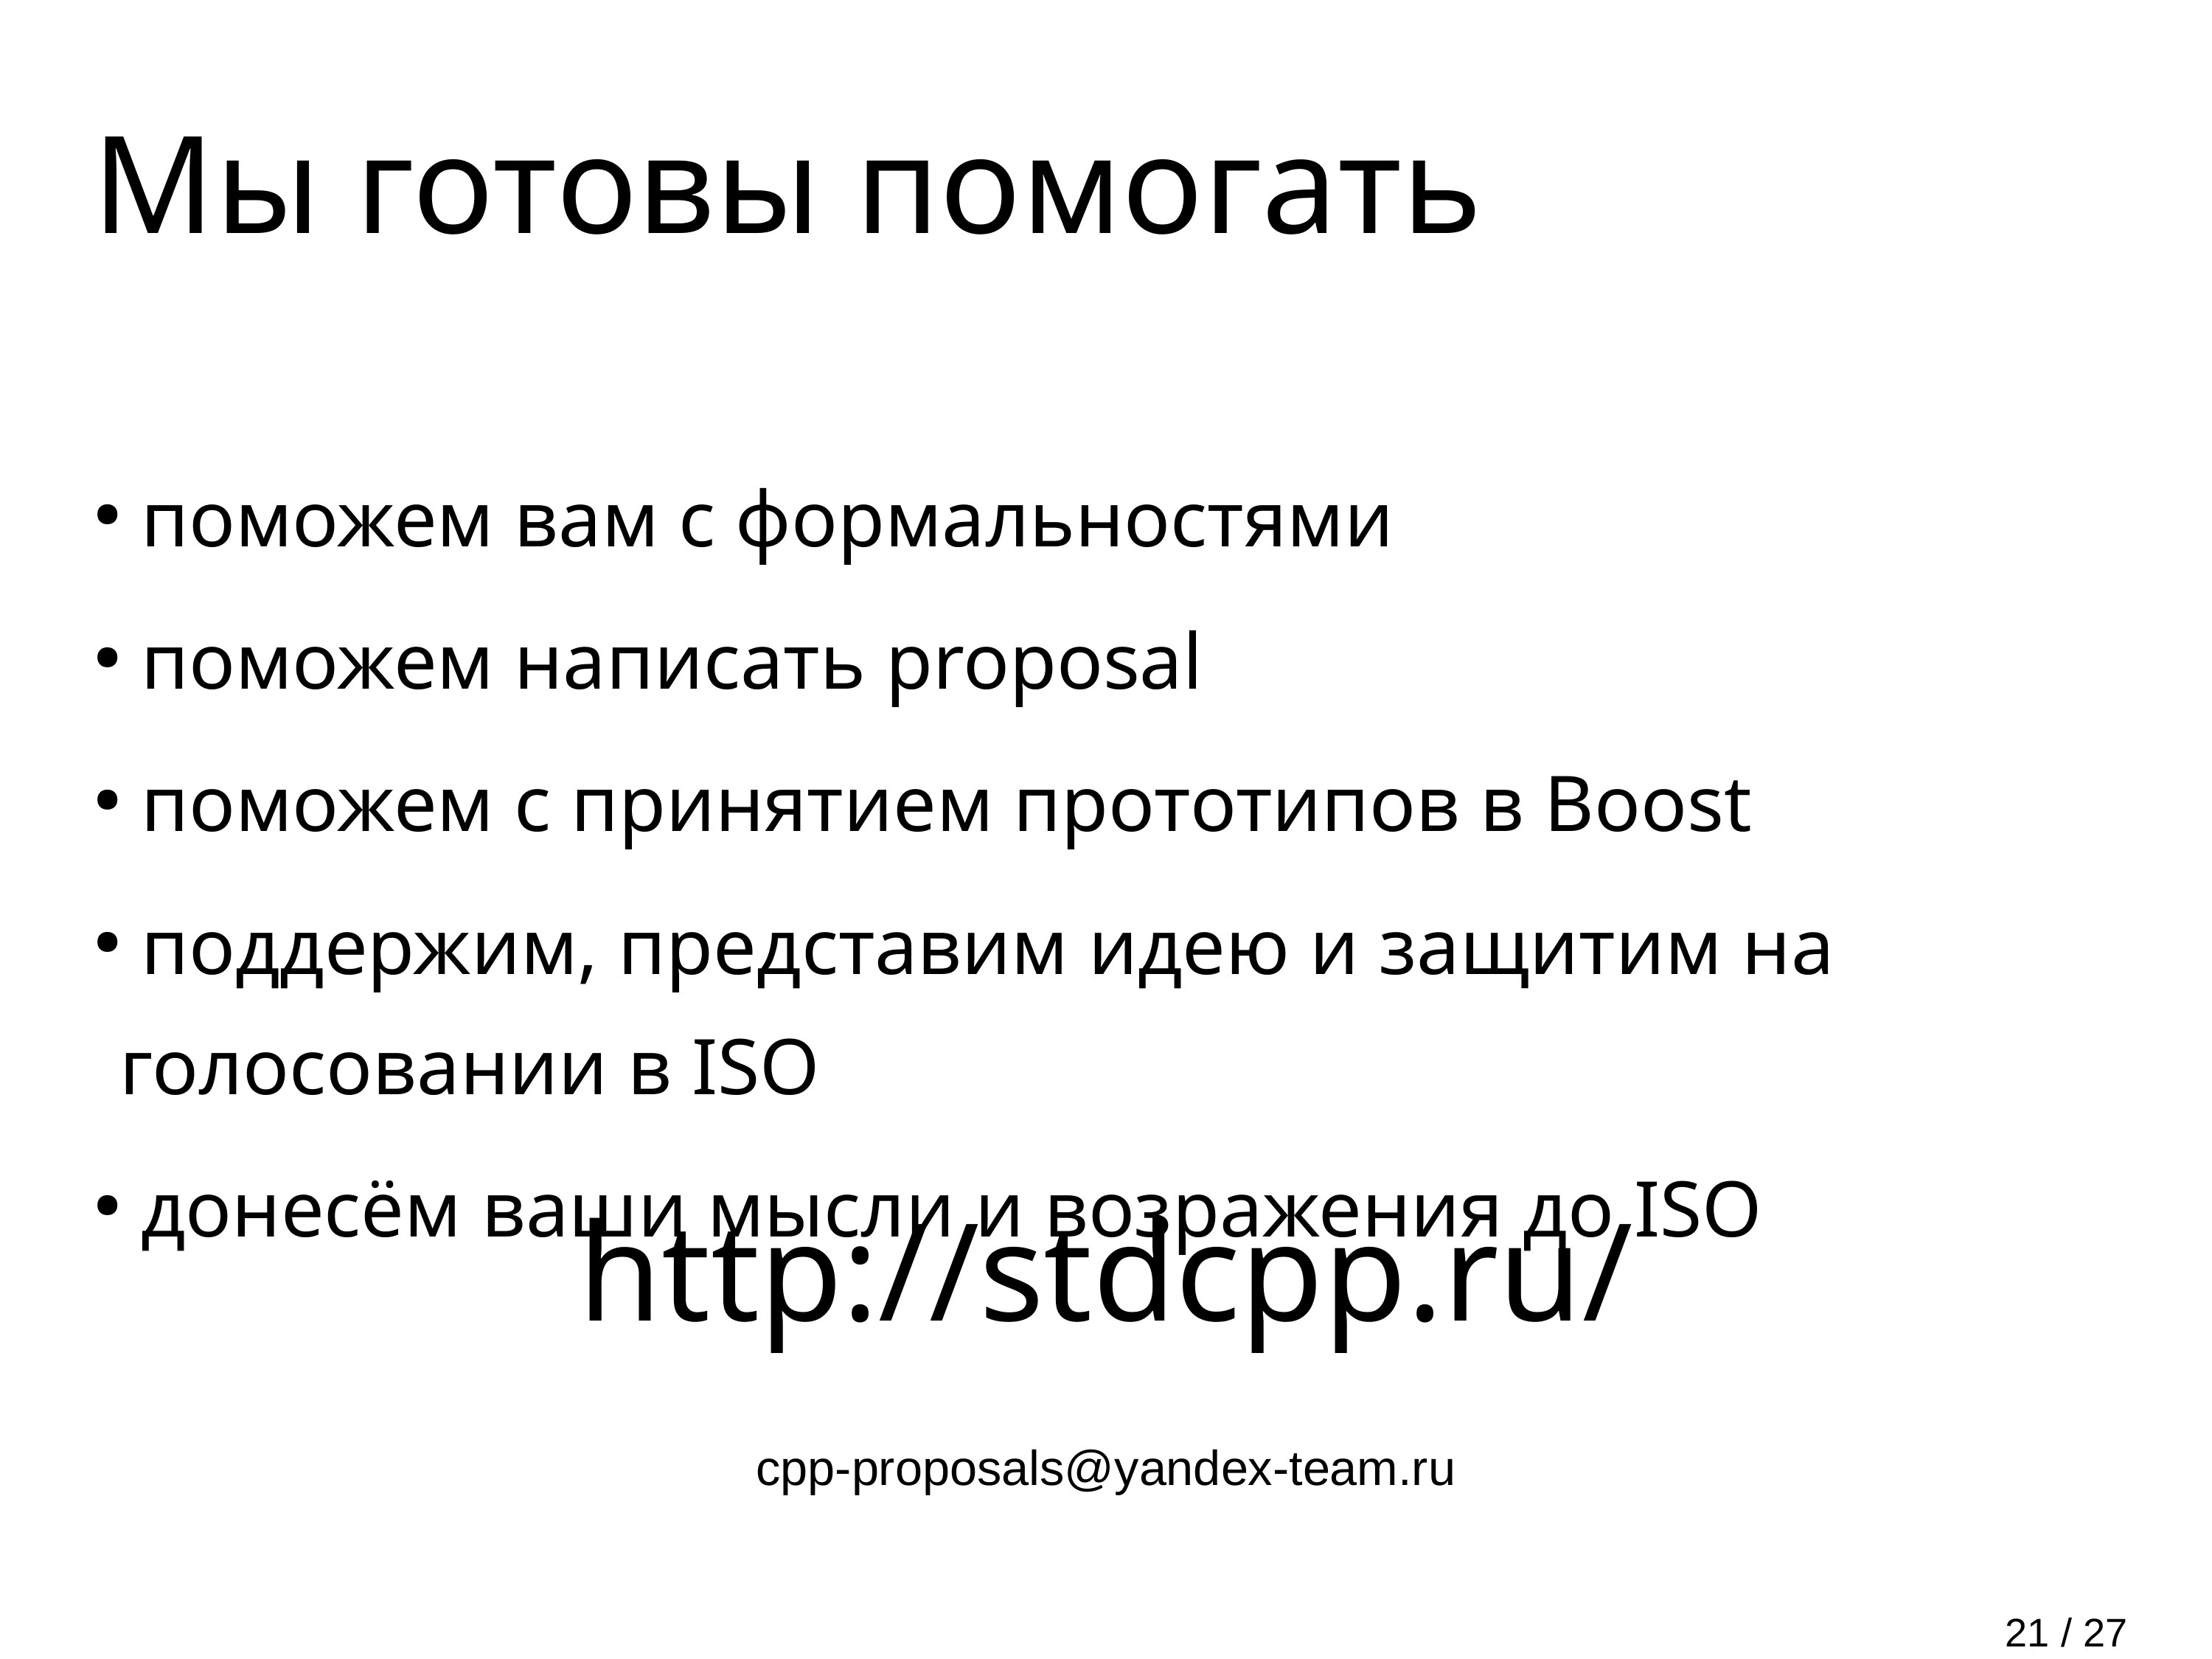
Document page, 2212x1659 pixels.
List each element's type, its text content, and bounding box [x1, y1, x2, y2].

title Мы готовы помогать [92, 92, 2119, 277]
text_box поможем вам с формальностями поможем написать proposal поможем с принятием прототипов в Boost поддержим, представим идею и защитим на голосовании в ISO донесём ваши мысли и возражения до ISO [83, 443, 2157, 1659]
text_box http://stdcpp.ru/ [362, 840, 1850, 1659]
text_box <number> / 27 [1994, 1605, 2212, 1659]
text_box cpp-proposals@yandex-team.ru [625, 1435, 1587, 1659]
